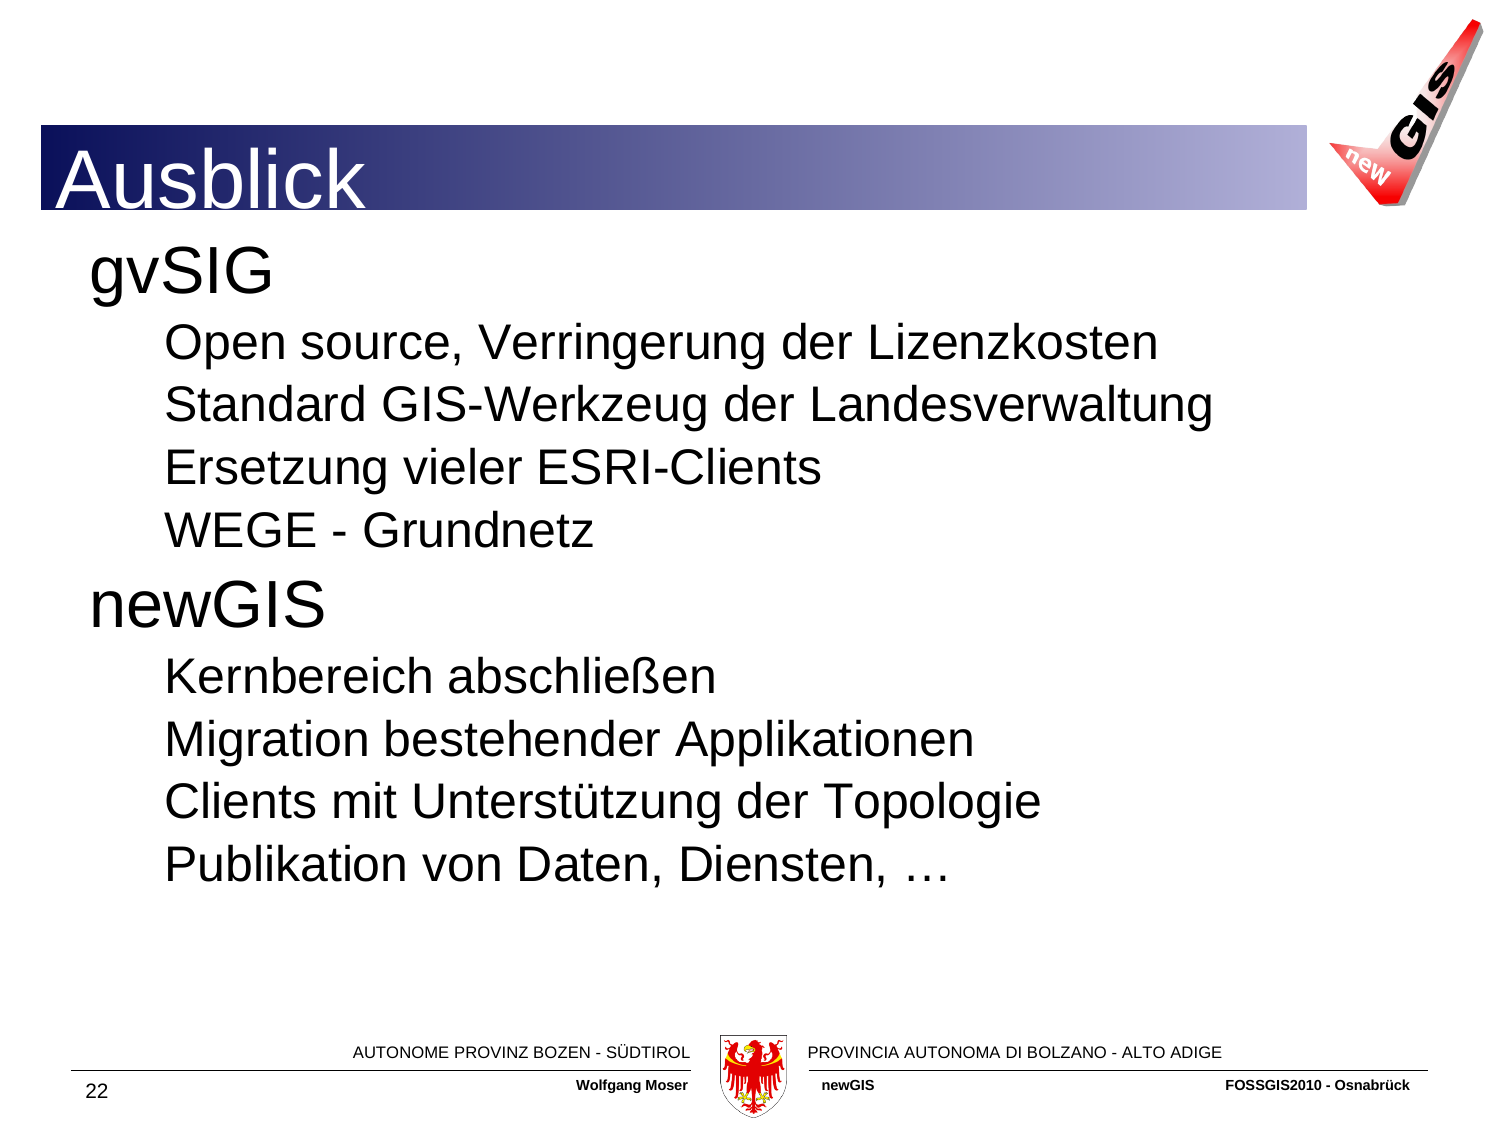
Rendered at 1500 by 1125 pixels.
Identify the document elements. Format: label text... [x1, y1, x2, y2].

picture [1328, 18, 1485, 207]
text_box Ausblick [41, 125, 1307, 210]
picture [720, 1035, 787, 1118]
list gvSIG Open source, Verringerung der Lizenzkosten Standard GIS-Werkzeug der Landesverwaltung Ersetzung vieler ESRI-Clients WEGE - Grundnetz newGIS Kernbereich abschließen Migration bestehender Applikationen Clients mit Unterstützung der Topologie Publikation von Daten, Diensten, … [75, 231, 1426, 975]
